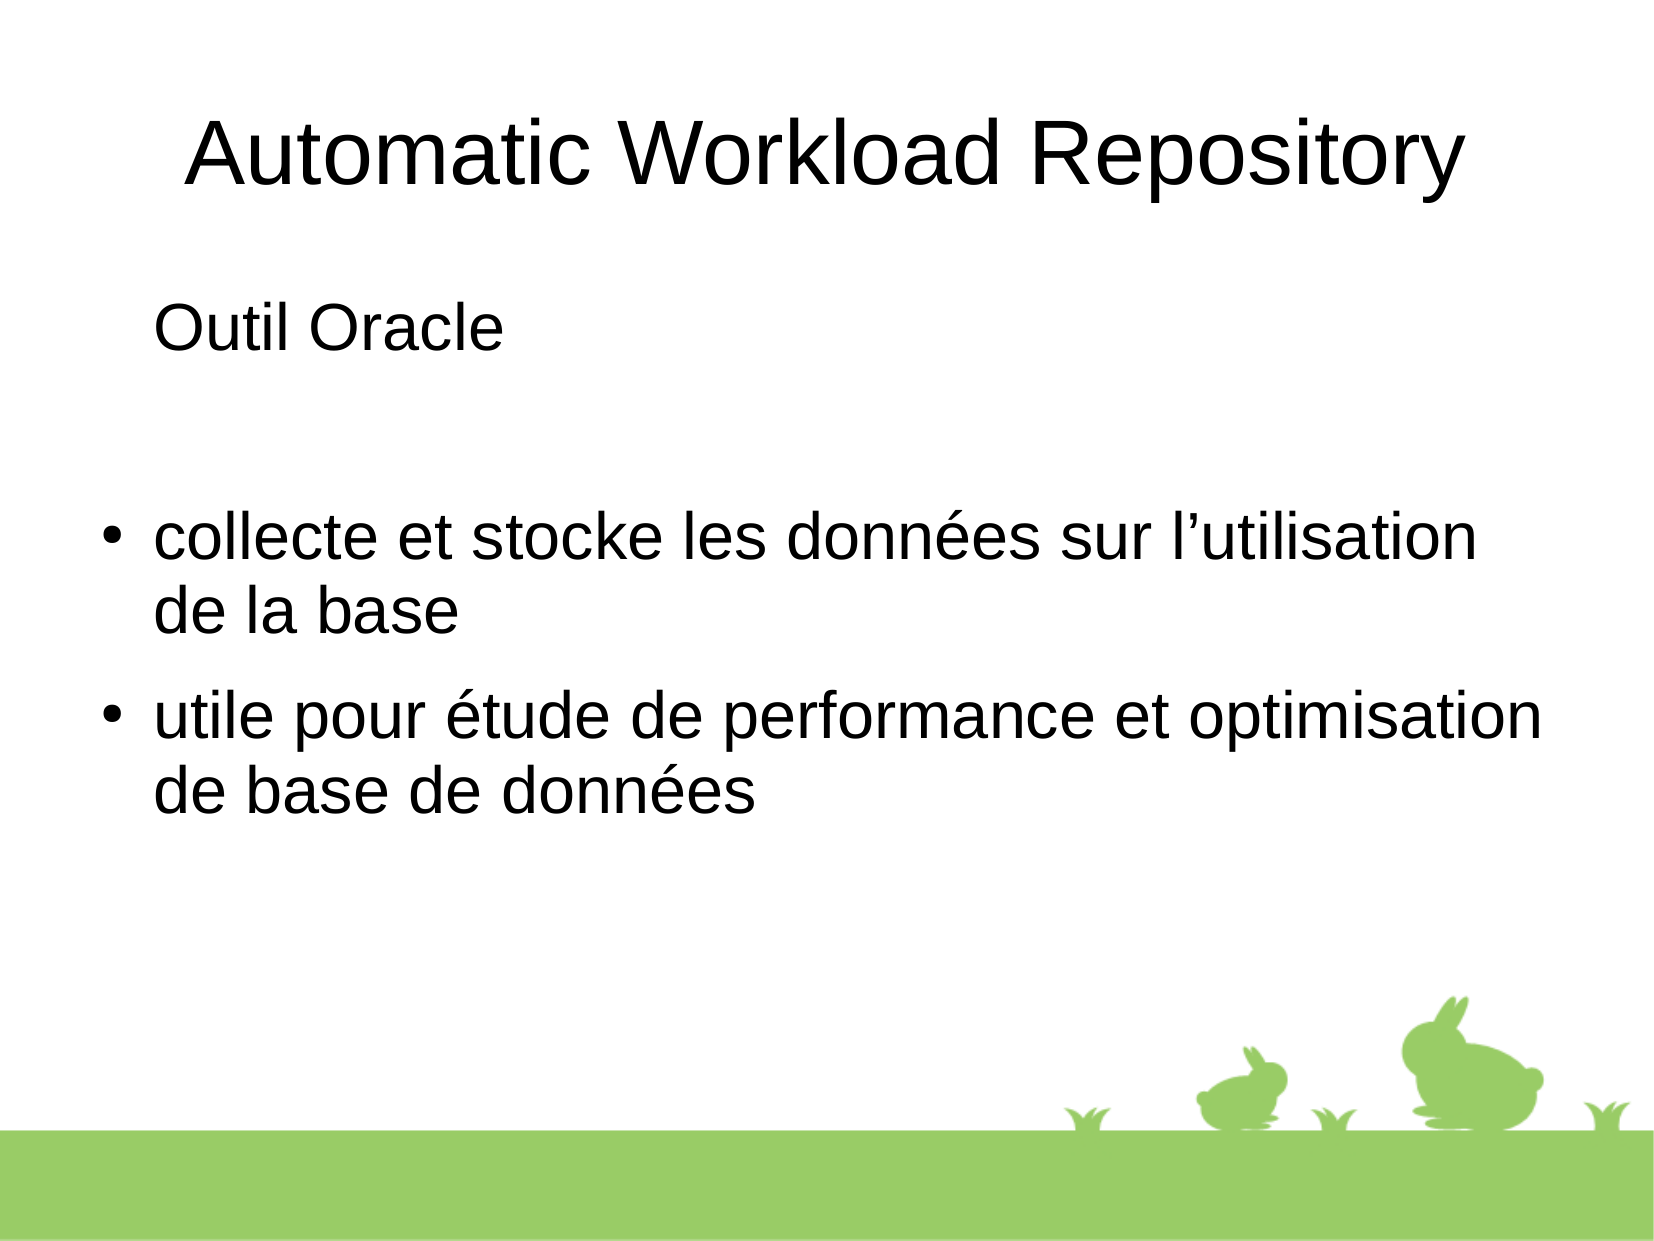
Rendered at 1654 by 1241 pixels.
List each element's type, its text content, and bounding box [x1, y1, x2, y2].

list Outil Oracle collecte et stocke les données sur l’utilisation de la base utile pour étude de performance et optimisation de base de données [82, 290, 1571, 1010]
picture [0, 0, 1654, 1241]
title Automatic Workload Repository [82, 49, 1571, 257]
